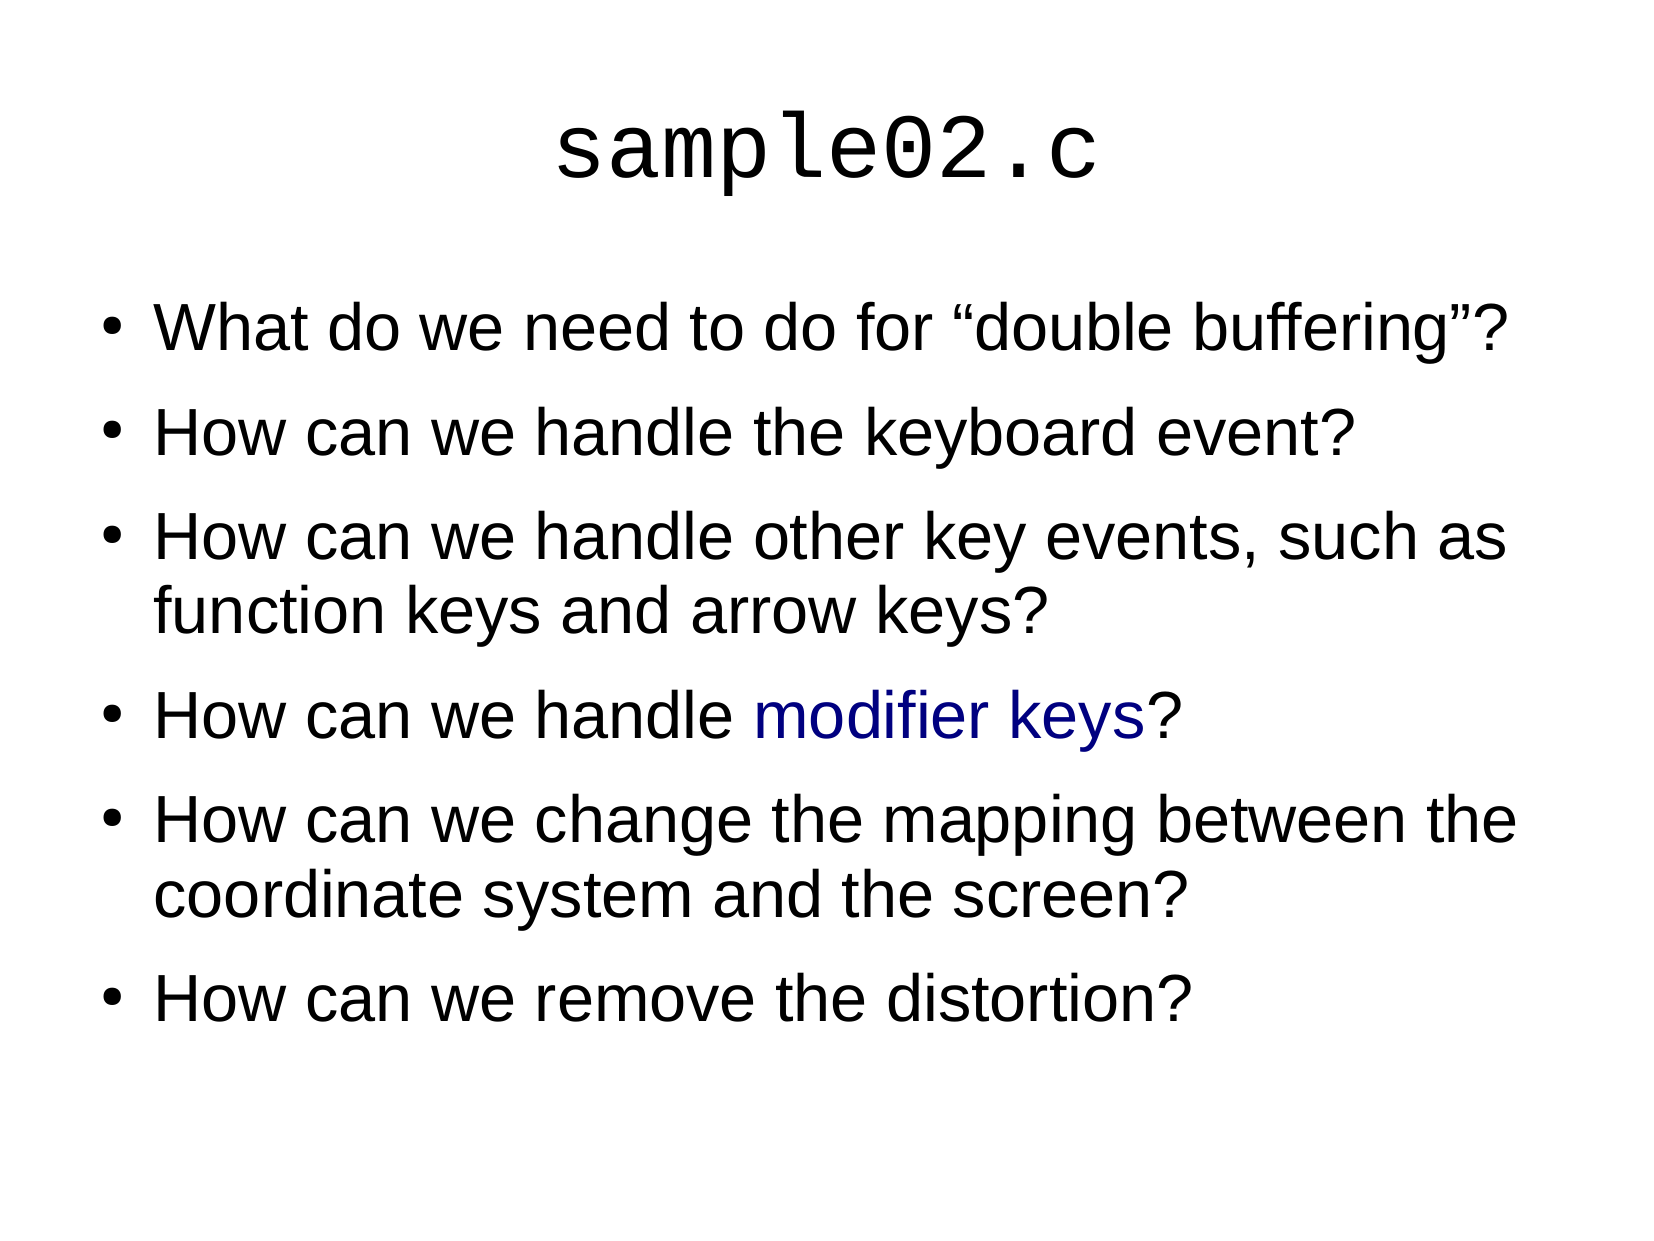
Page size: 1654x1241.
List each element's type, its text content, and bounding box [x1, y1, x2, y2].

list What do we need to do for “double buffering”? How can we handle the keyboard event? How can we handle other key events, such as function keys and arrow keys? How can we handle modifier keys? How can we change the mapping between the coordinate system and the screen? How can we remove the distortion? [82, 290, 1571, 1109]
title sample02.c [82, 56, 1571, 250]
